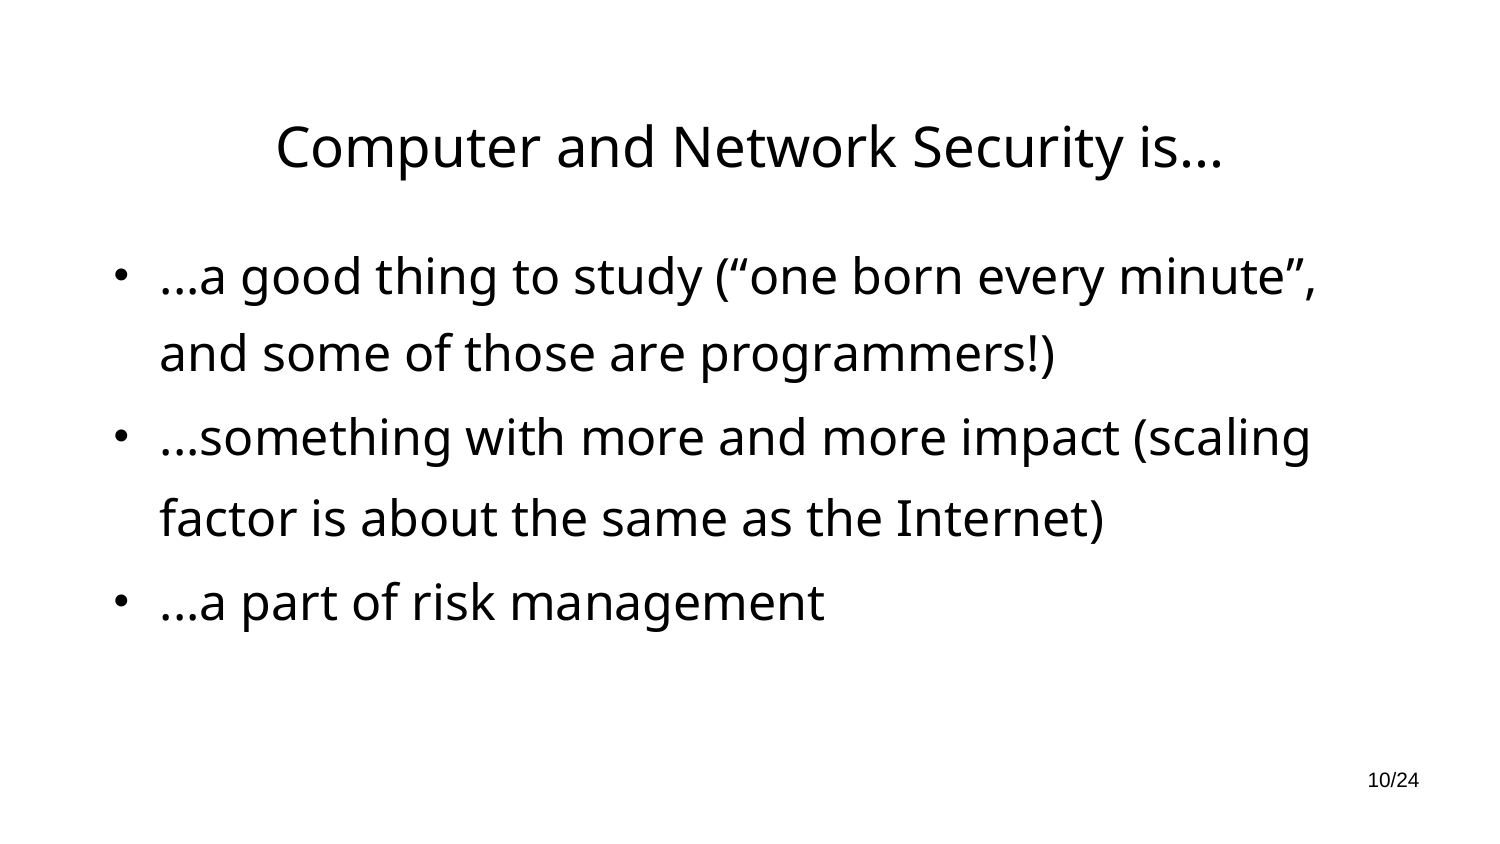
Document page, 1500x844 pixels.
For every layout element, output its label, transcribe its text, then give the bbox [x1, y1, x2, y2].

title Computer and Network Security is... [112, 74, 1388, 216]
list ...a good thing to study (“one born every minute”, and some of those are programmers!)‏ ...something with more and more impact (scaling factor is about the same as the Internet)‏ ...a part of risk management [112, 243, 1388, 751]
